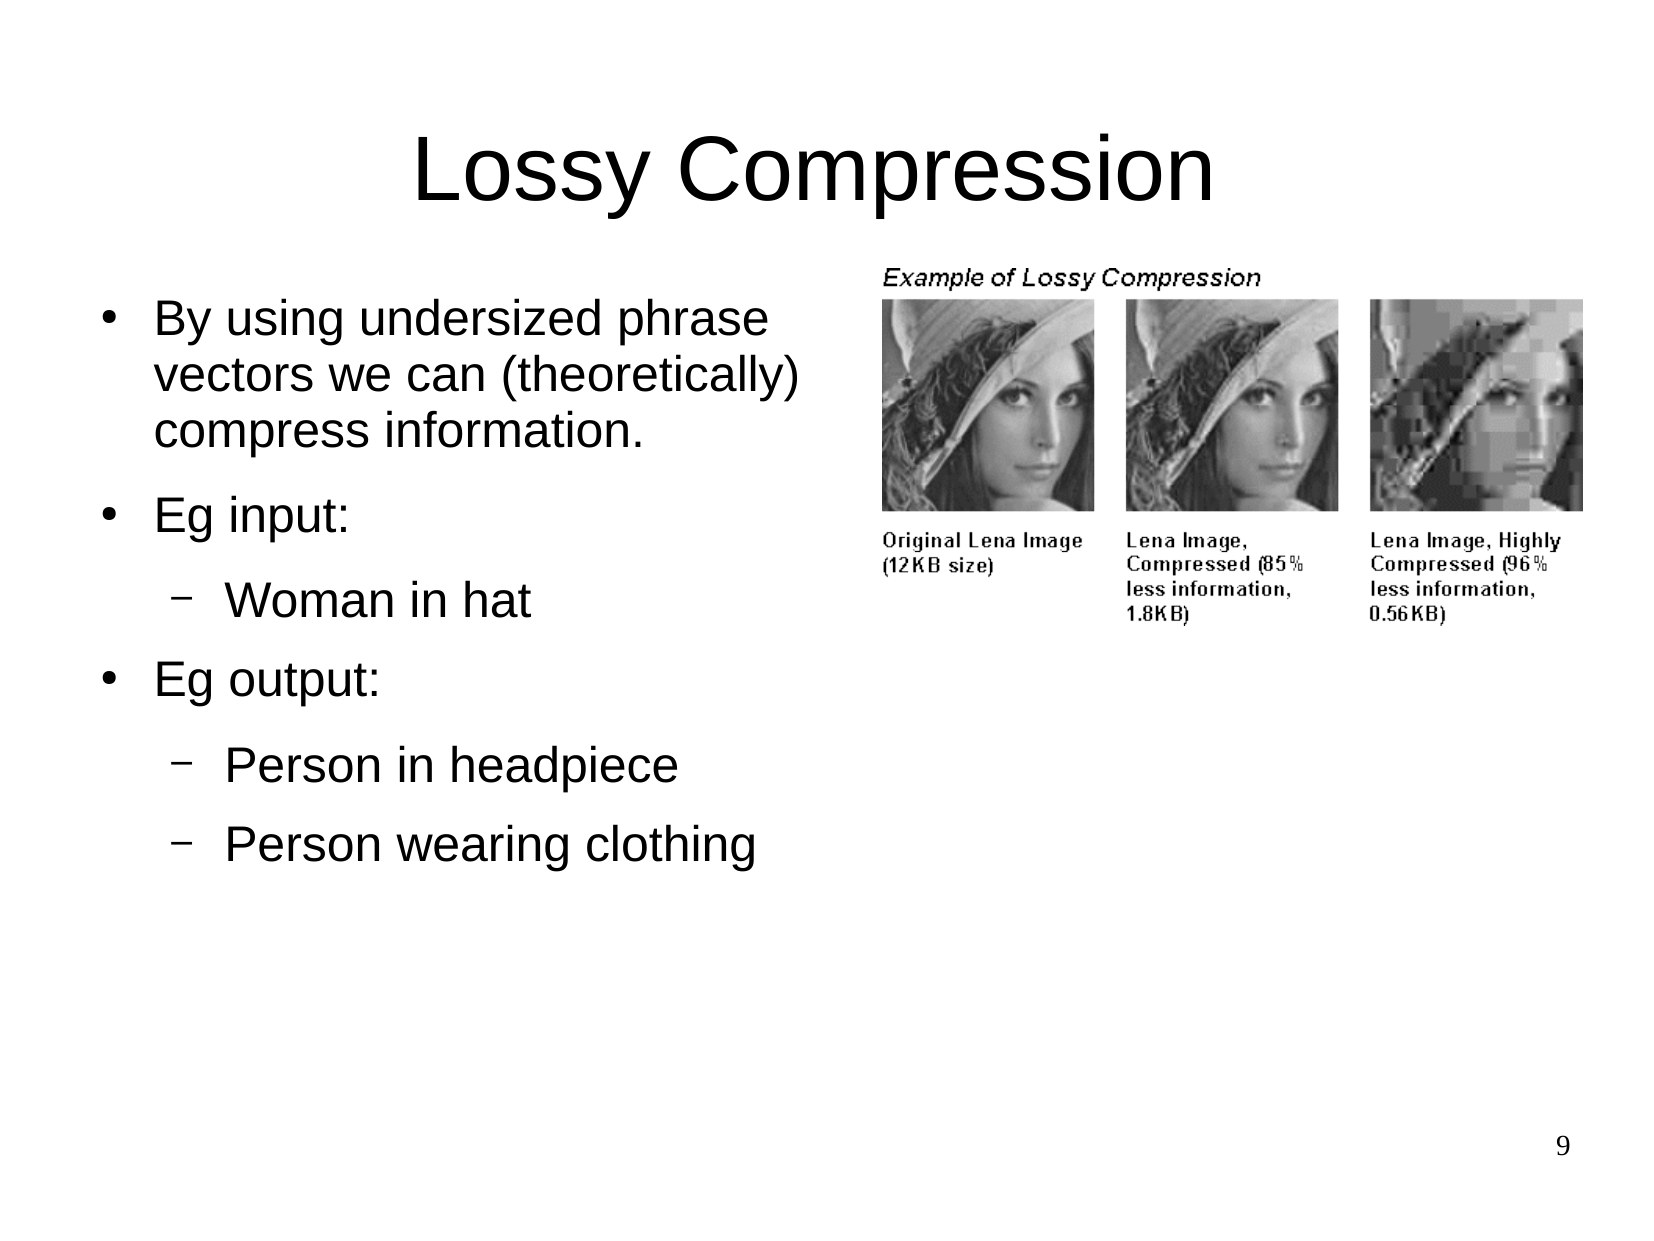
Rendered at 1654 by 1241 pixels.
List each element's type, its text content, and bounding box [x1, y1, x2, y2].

title Lossy Compression [70, 64, 1560, 272]
list By using undersized phrase vectors we can (theoretically) compress information. Eg input: Woman in hat Eg output: Person in headpiece Person wearing clothing [82, 290, 809, 1010]
picture [882, 268, 1583, 626]
